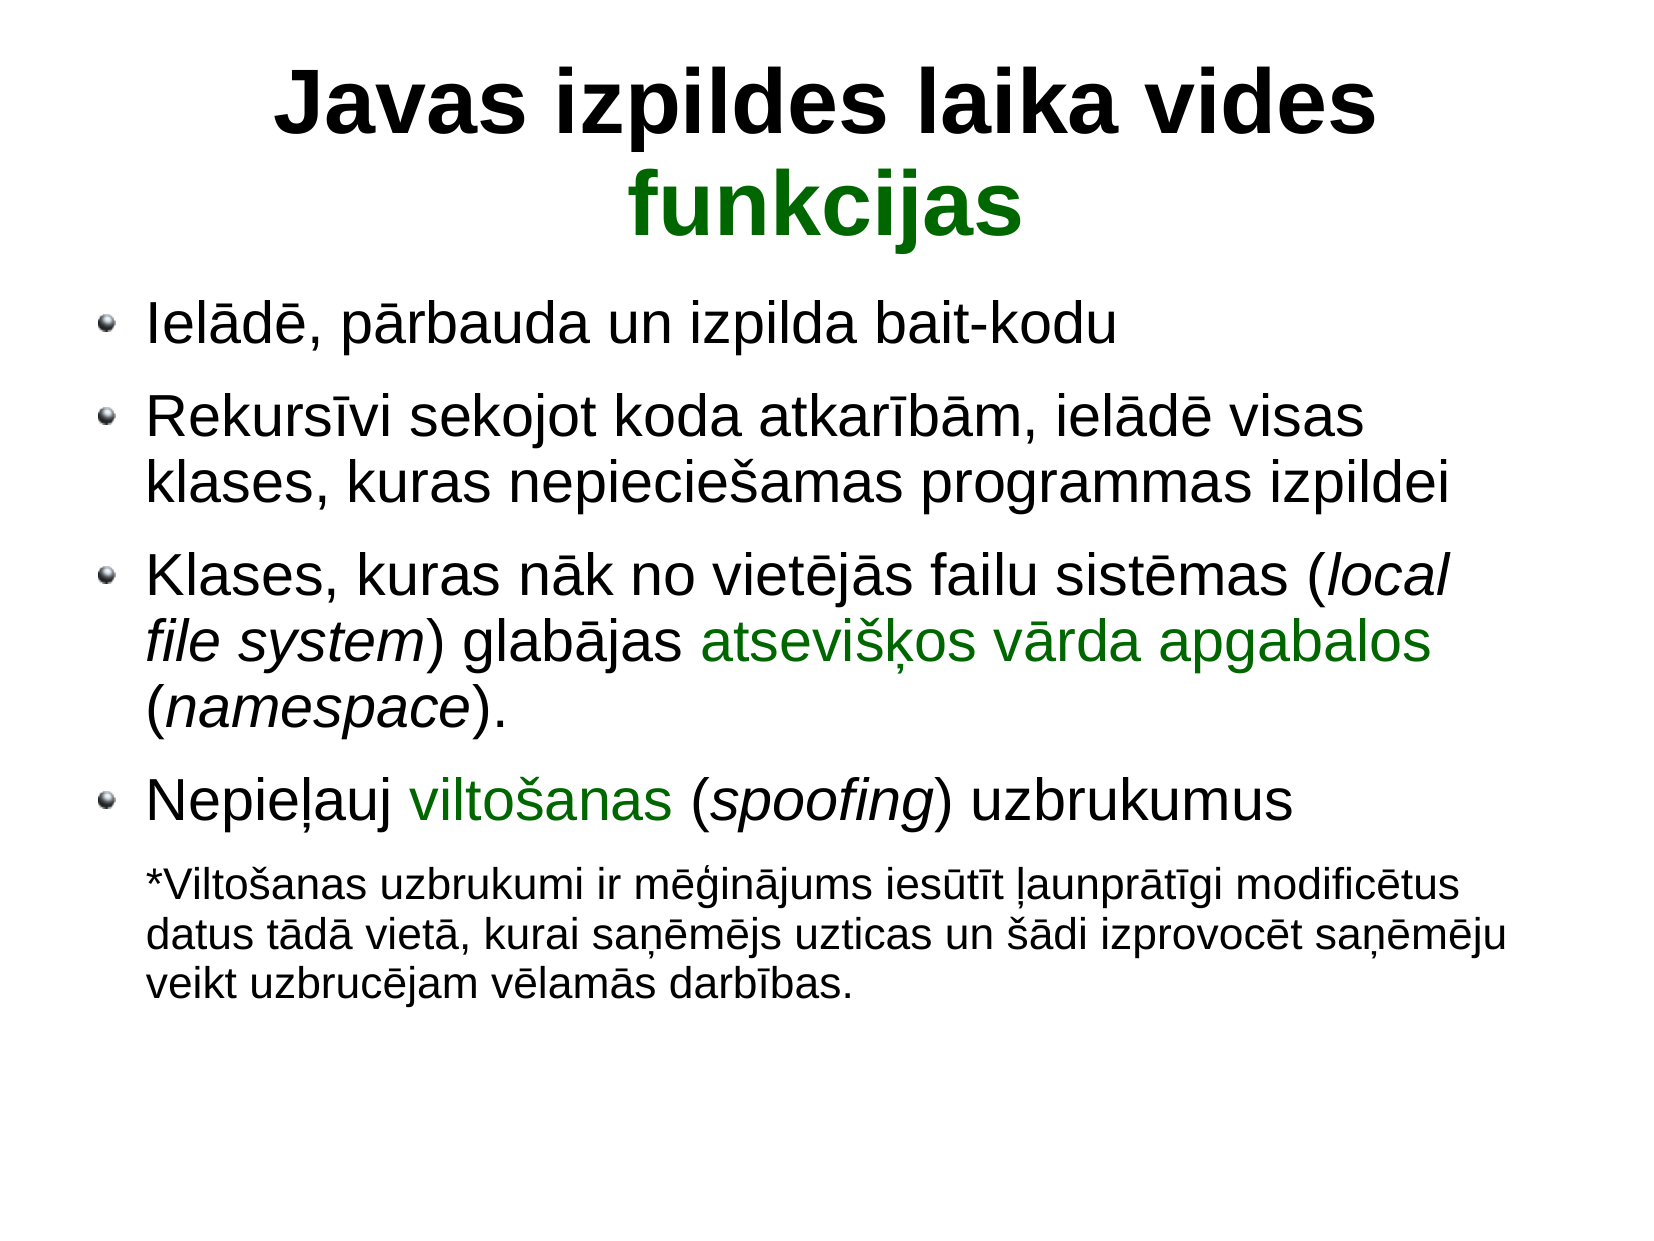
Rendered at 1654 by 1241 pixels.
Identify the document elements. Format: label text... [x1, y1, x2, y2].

title Javas izpildes laika vides funkcijas [82, 49, 1571, 257]
list Ielādē, pārbauda un izpilda bait-kodu Rekursīvi sekojot koda atkarībām, ielādē visas klases, kuras nepieciešamas programmas izpildei Klases, kuras nāk no vietējās failu sistēmas (local file system) glabājas atsevišķos vārda apgabalos (namespace). Nepieļauj viltošanas (spoofing) uzbrukumus *Viltošanas uzbrukumi ir mēģinājums iesūtīt ļaunprātīgi modificētus datus tādā vietā, kurai saņēmējs uzticas un šādi izprovocēt saņēmēju veikt uzbrucējam vēlamās darbības. [82, 290, 1538, 1010]
